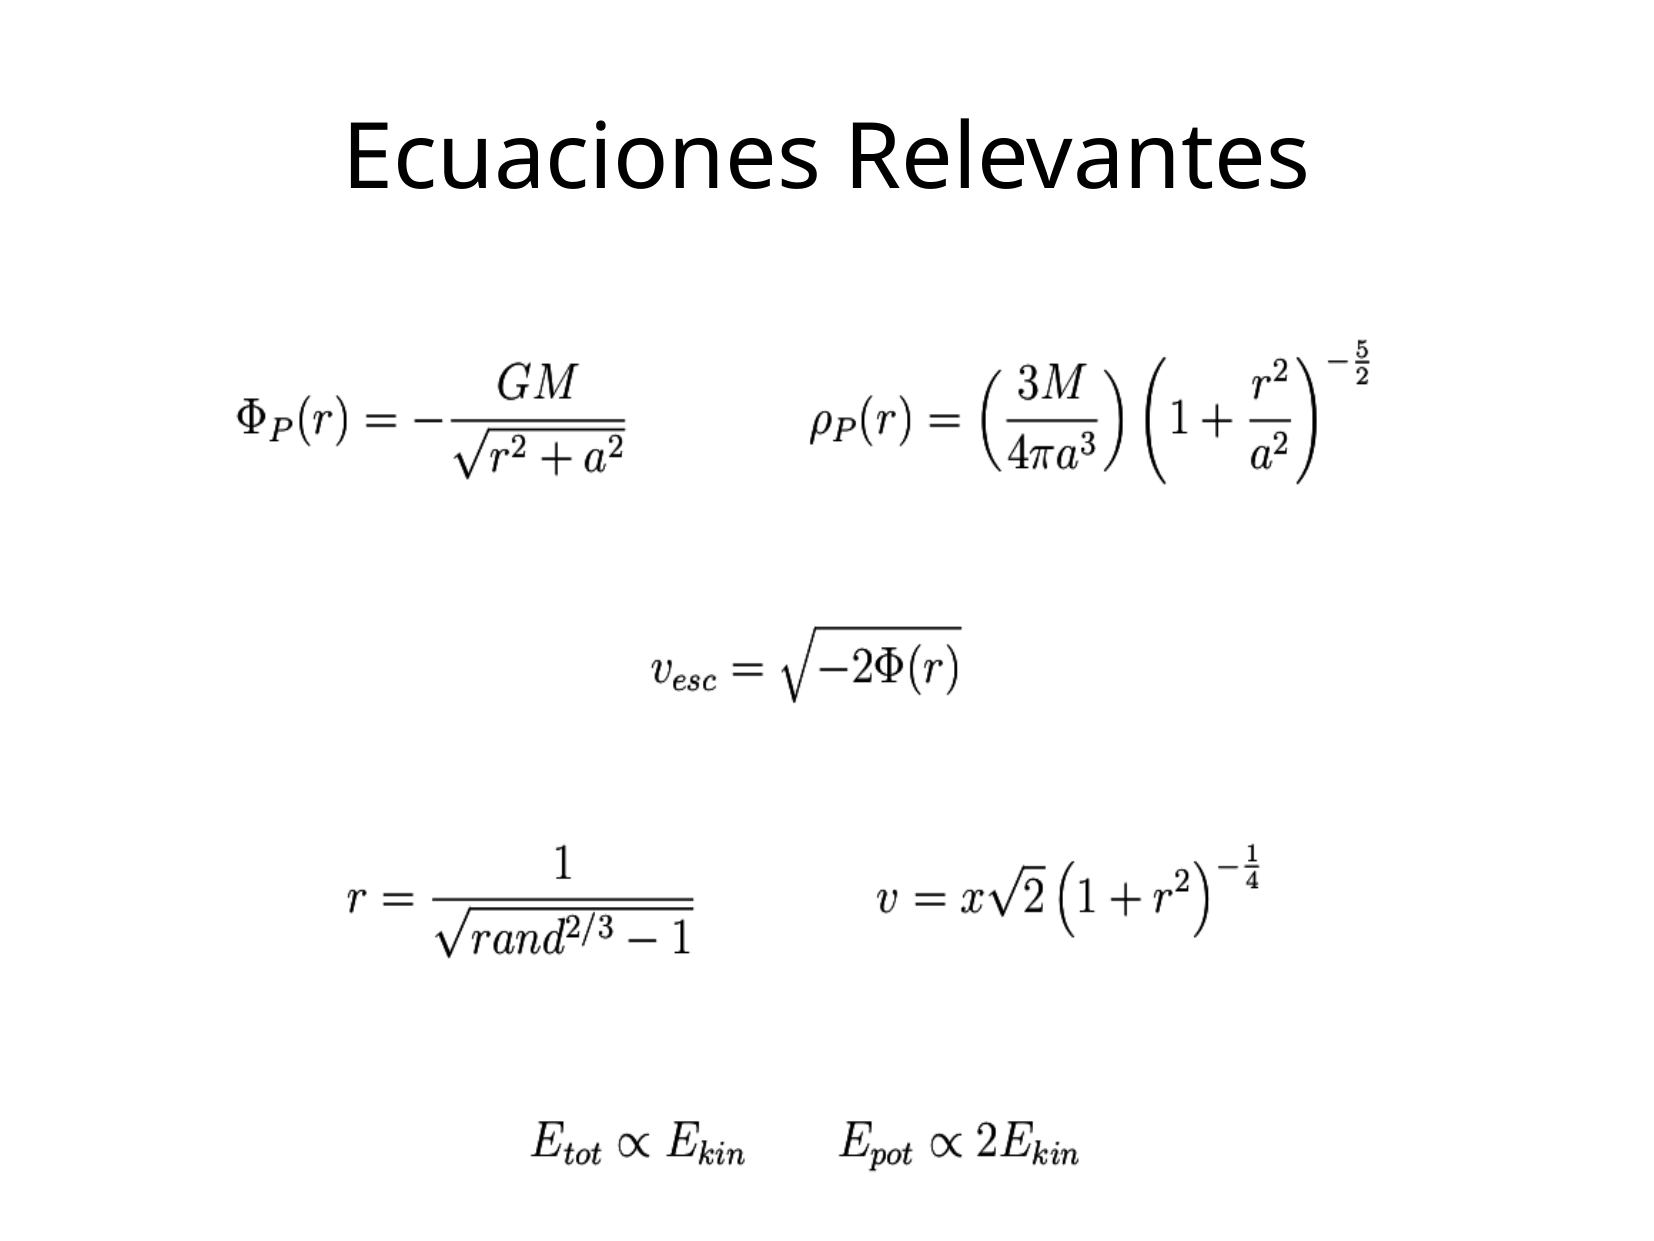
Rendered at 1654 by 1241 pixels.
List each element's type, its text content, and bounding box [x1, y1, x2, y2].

picture [70, 272, 1548, 1241]
title Ecuaciones Relevantes [82, 49, 1571, 257]
